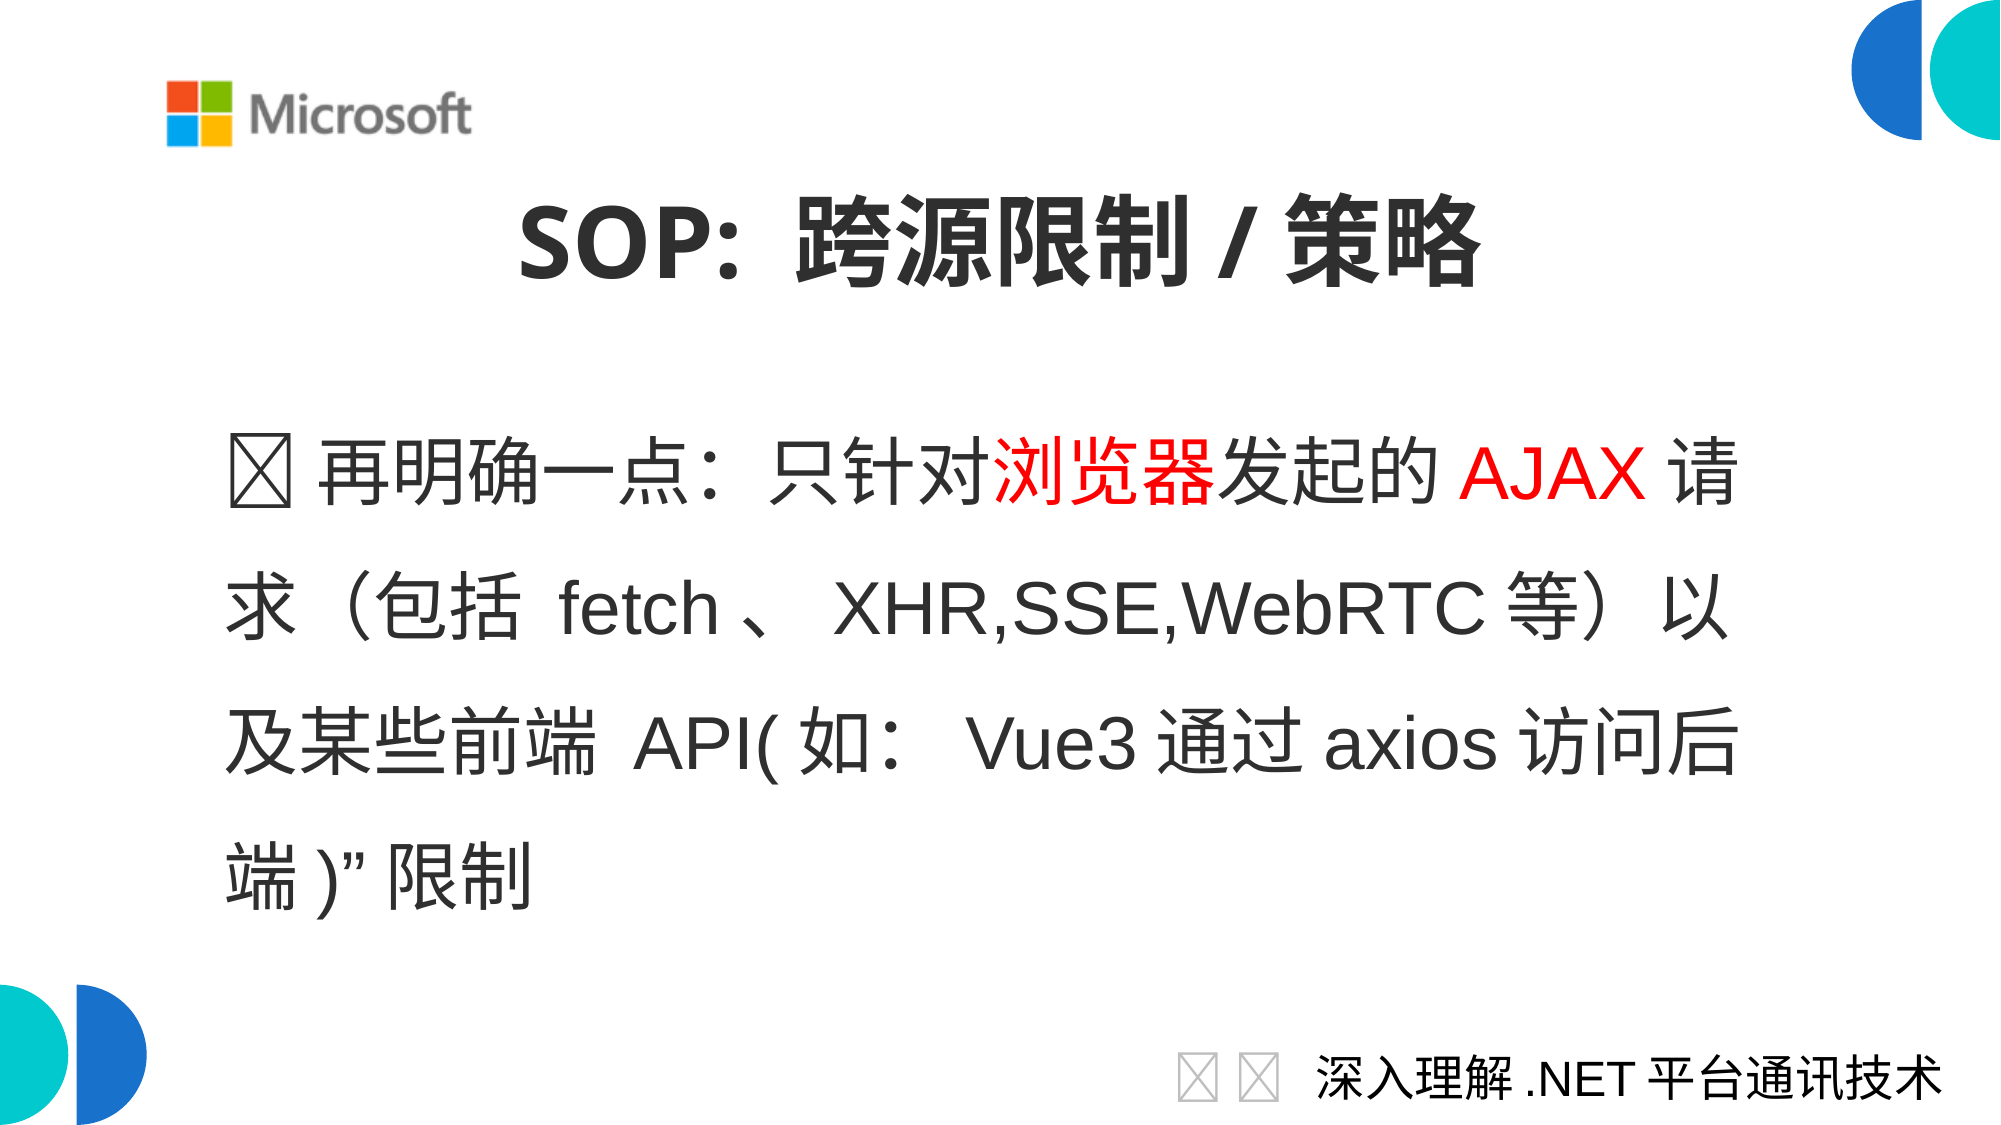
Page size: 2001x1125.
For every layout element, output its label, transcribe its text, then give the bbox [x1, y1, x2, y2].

picture [85, 41, 552, 189]
subtitle 🚀 🚀 深入理解.NET平台通讯技术 [1173, 1046, 1952, 1107]
title SOP: 跨源限制/策略 [138, 145, 1862, 332]
text_box 🚀再明确一点：只针对浏览器发起的AJAX请求（包括 fetch、XHR,SSE,WebRTC等）以及某些前端 API(如：Vue3通过axios访问后端)”限制 [209, 372, 1796, 585]
